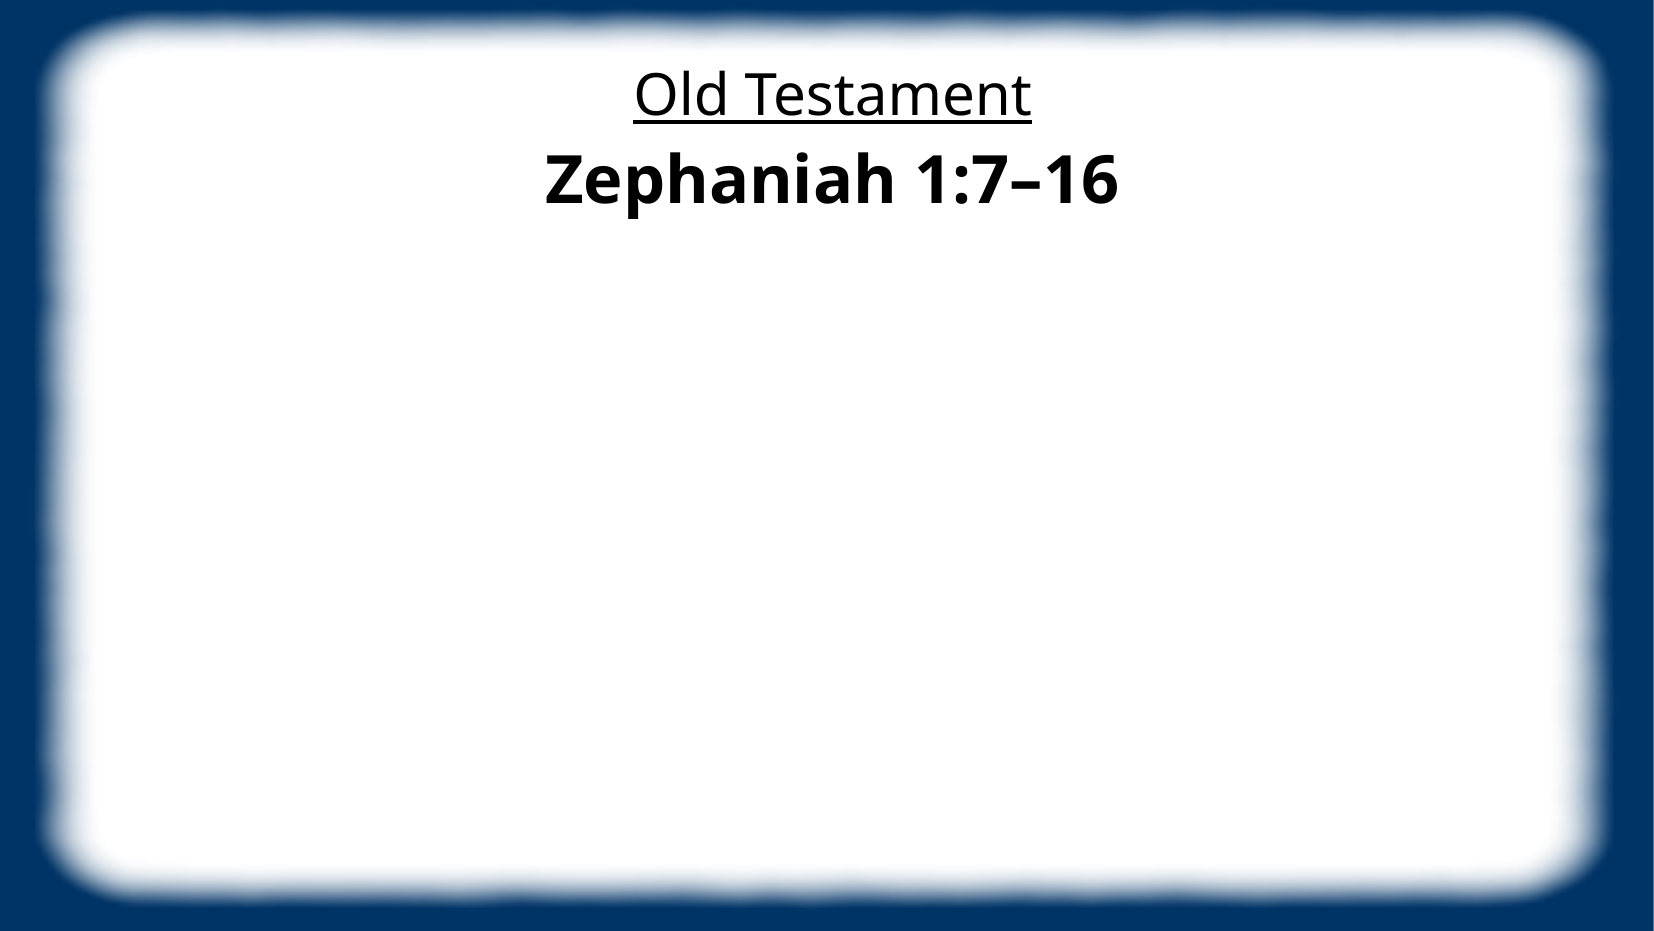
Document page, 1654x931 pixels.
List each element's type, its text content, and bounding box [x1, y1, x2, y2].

picture [0, 0, 1654, 931]
text_box Old Testament Zephaniah 1:7–16 [90, 45, 1576, 227]
